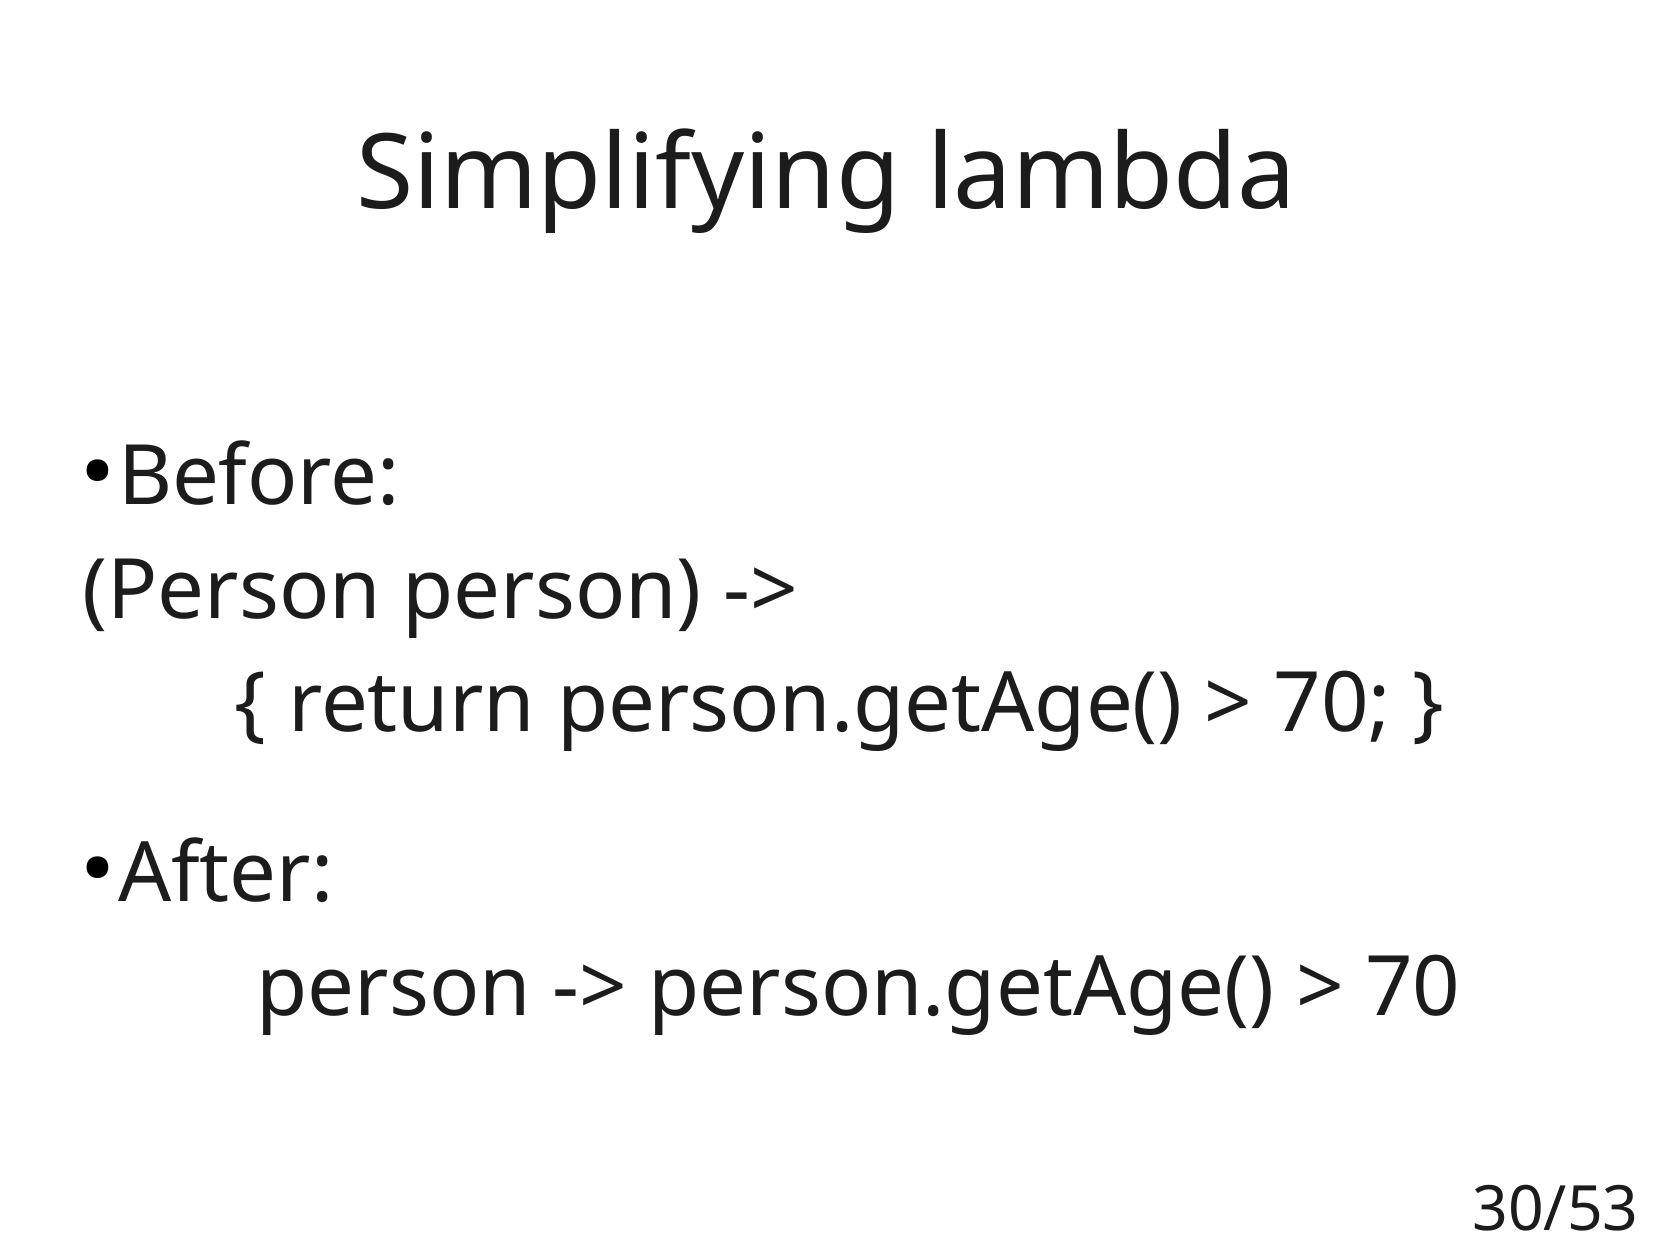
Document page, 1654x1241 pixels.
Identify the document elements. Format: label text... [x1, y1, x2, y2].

subtitle Before: (Person person) -> { return person.getAge() > 70; } After: person -> person.getAge() > 70 [82, 290, 1571, 1109]
title Simplifying lambda [82, 64, 1571, 272]
text_box <numer>/53 [1071, 1155, 1654, 1241]
